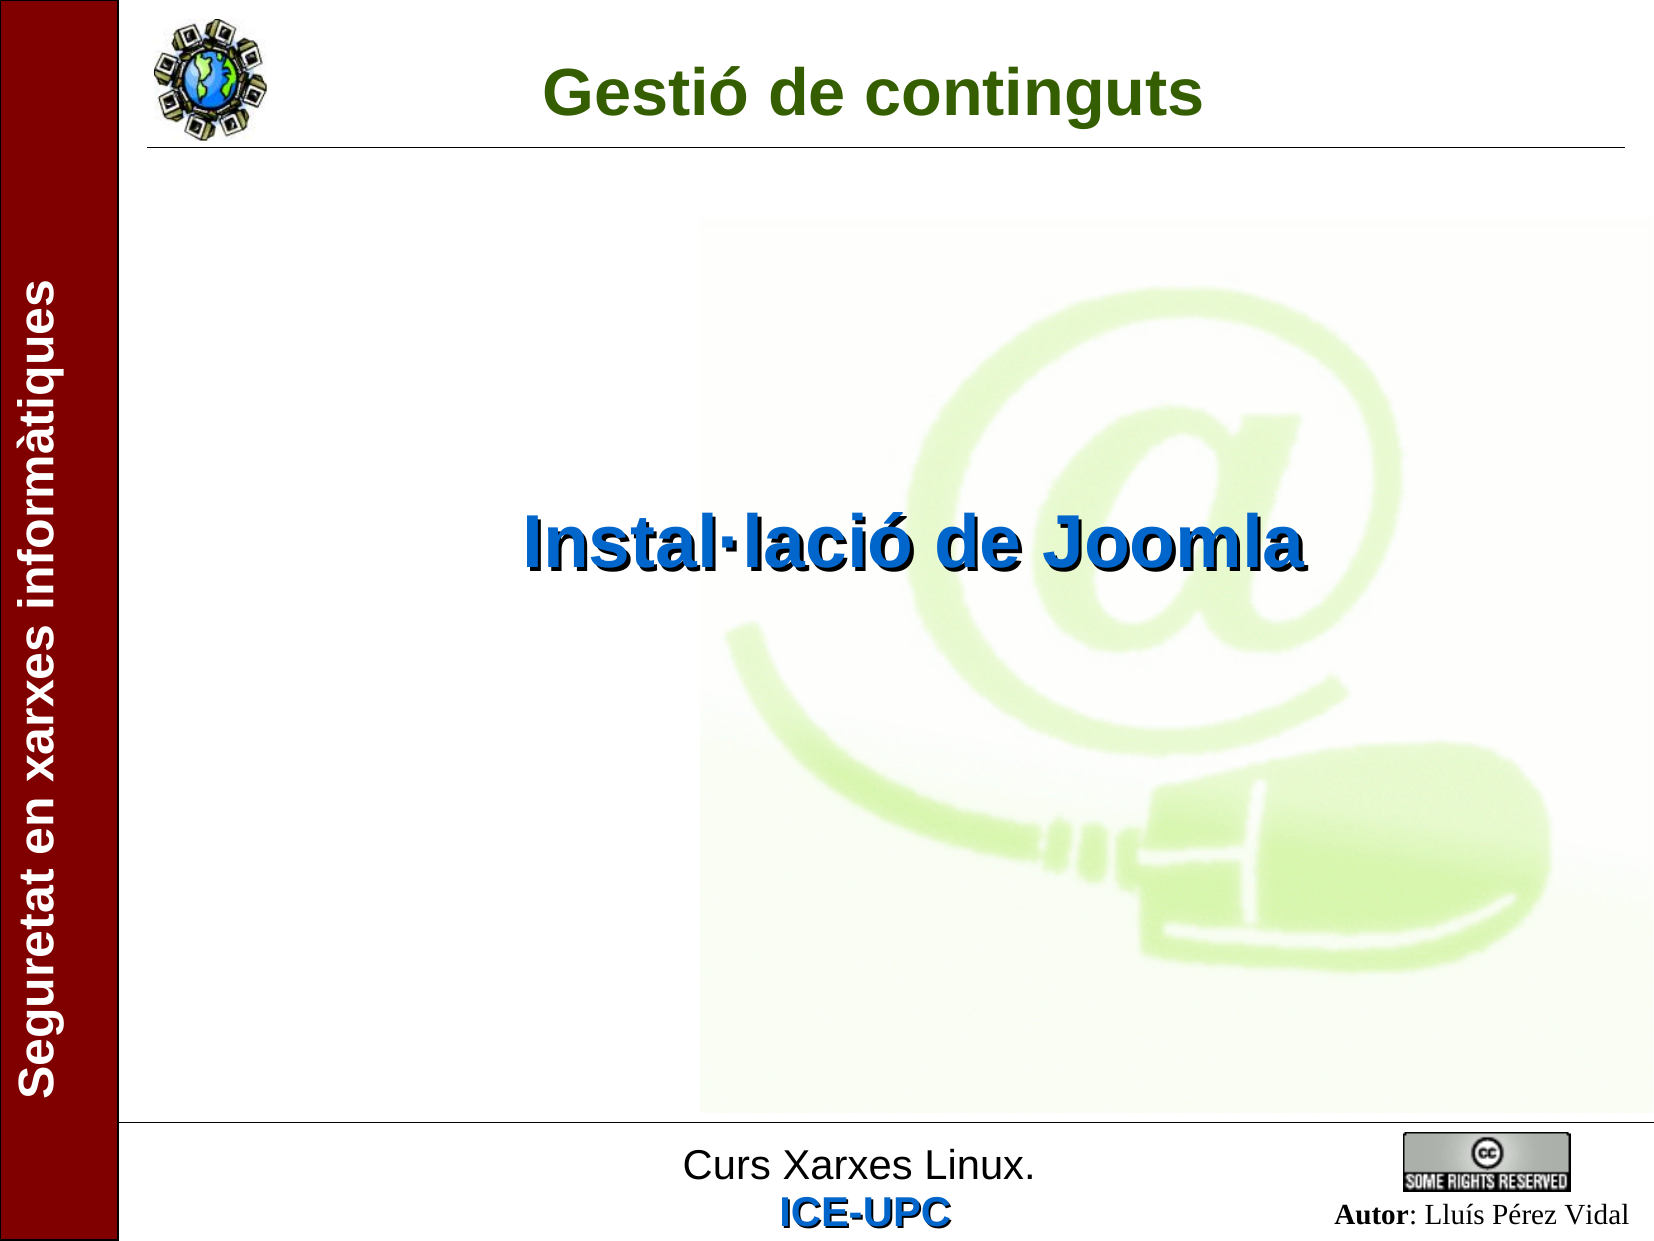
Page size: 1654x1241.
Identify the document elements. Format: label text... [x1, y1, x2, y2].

picture [154, 19, 268, 43]
title Gestió de continguts [129, 43, 1619, 142]
picture [700, 217, 1654, 1113]
picture [1403, 1132, 1571, 1192]
subtitle Instal·lació de Joomla [141, 242, 1630, 1093]
